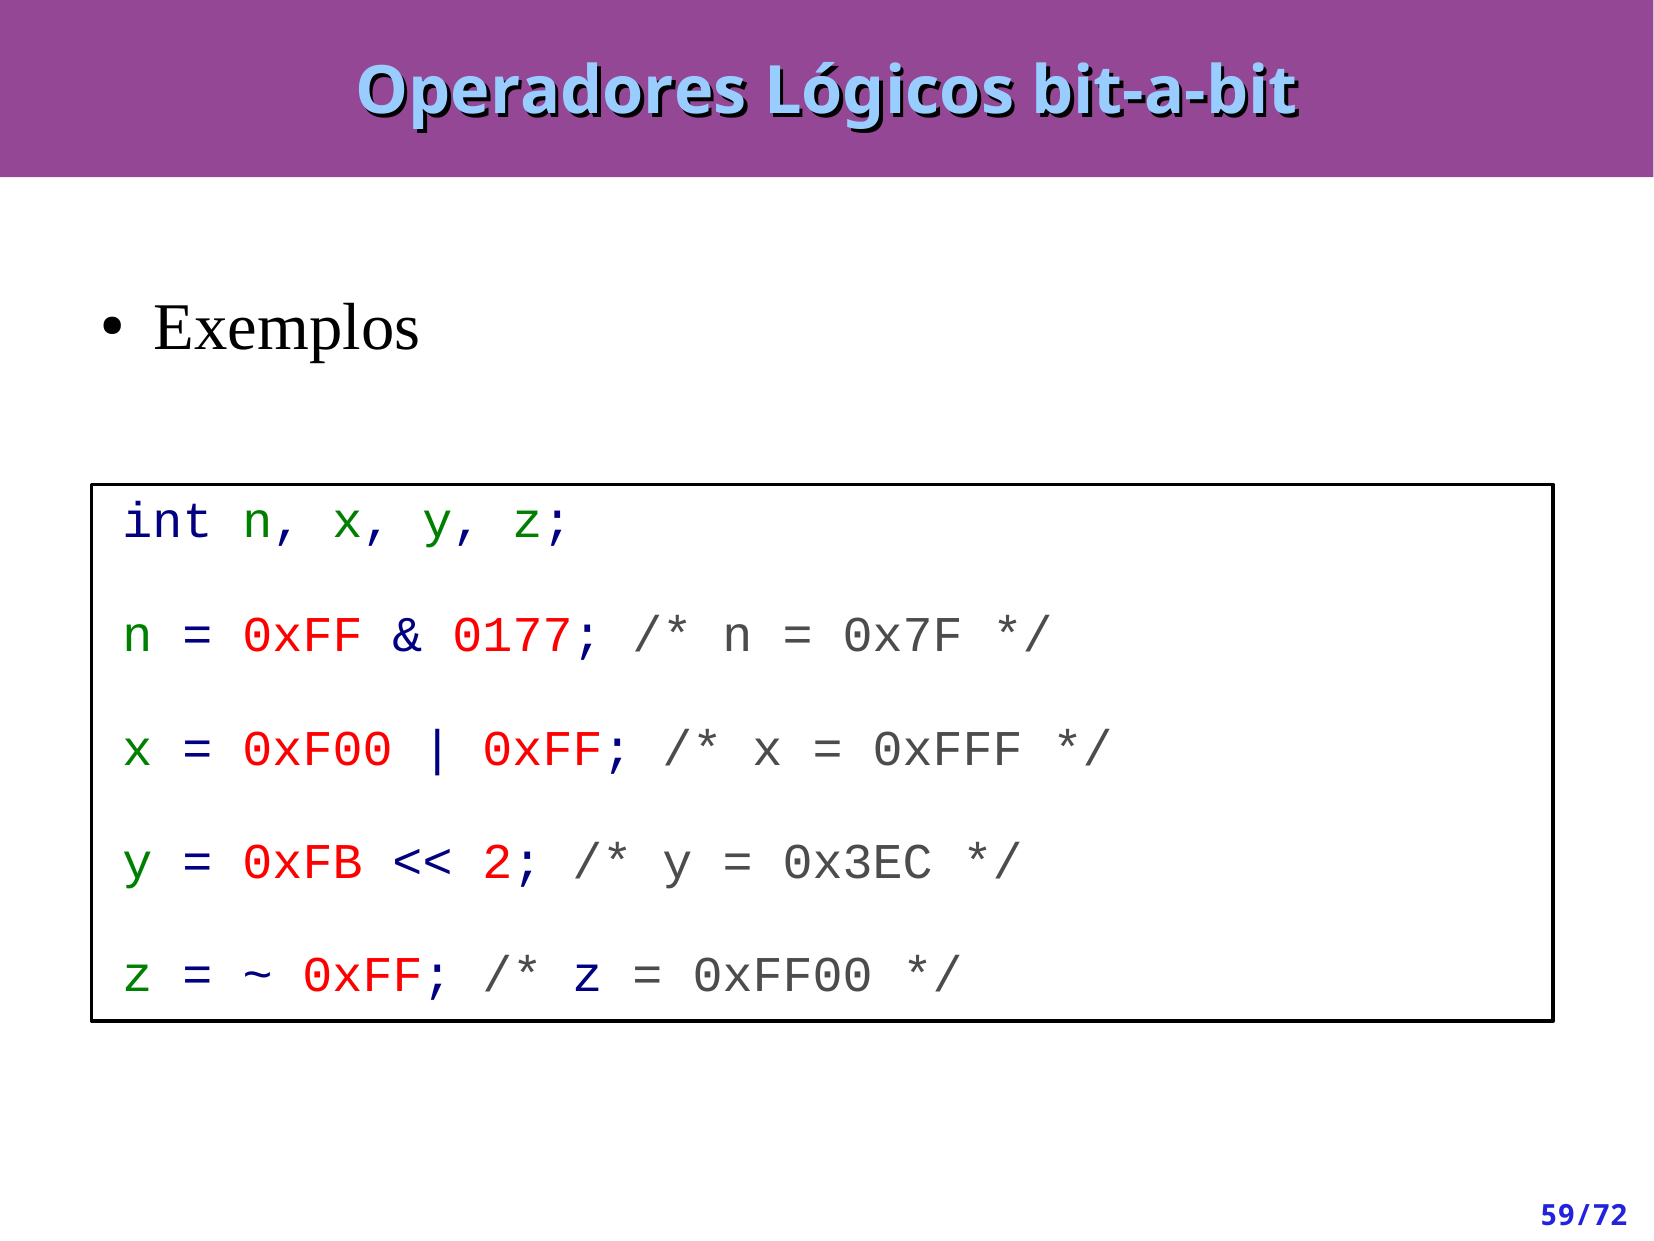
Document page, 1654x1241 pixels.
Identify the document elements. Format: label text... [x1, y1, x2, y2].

list Exemplos [82, 290, 1571, 1109]
title Operadores Lógicos bit-a-bit [82, 0, 1571, 192]
text_box int n, x, y, z; n = 0xFF & 0177; /* n = 0x7F */ x = 0xF00 | 0xFF; /* x = 0xFFF */ y = 0xFB << 2; /* y = 0x3EC */ z = ~ 0xFF; /* z = 0xFF00 */ [91, 484, 1554, 1021]
